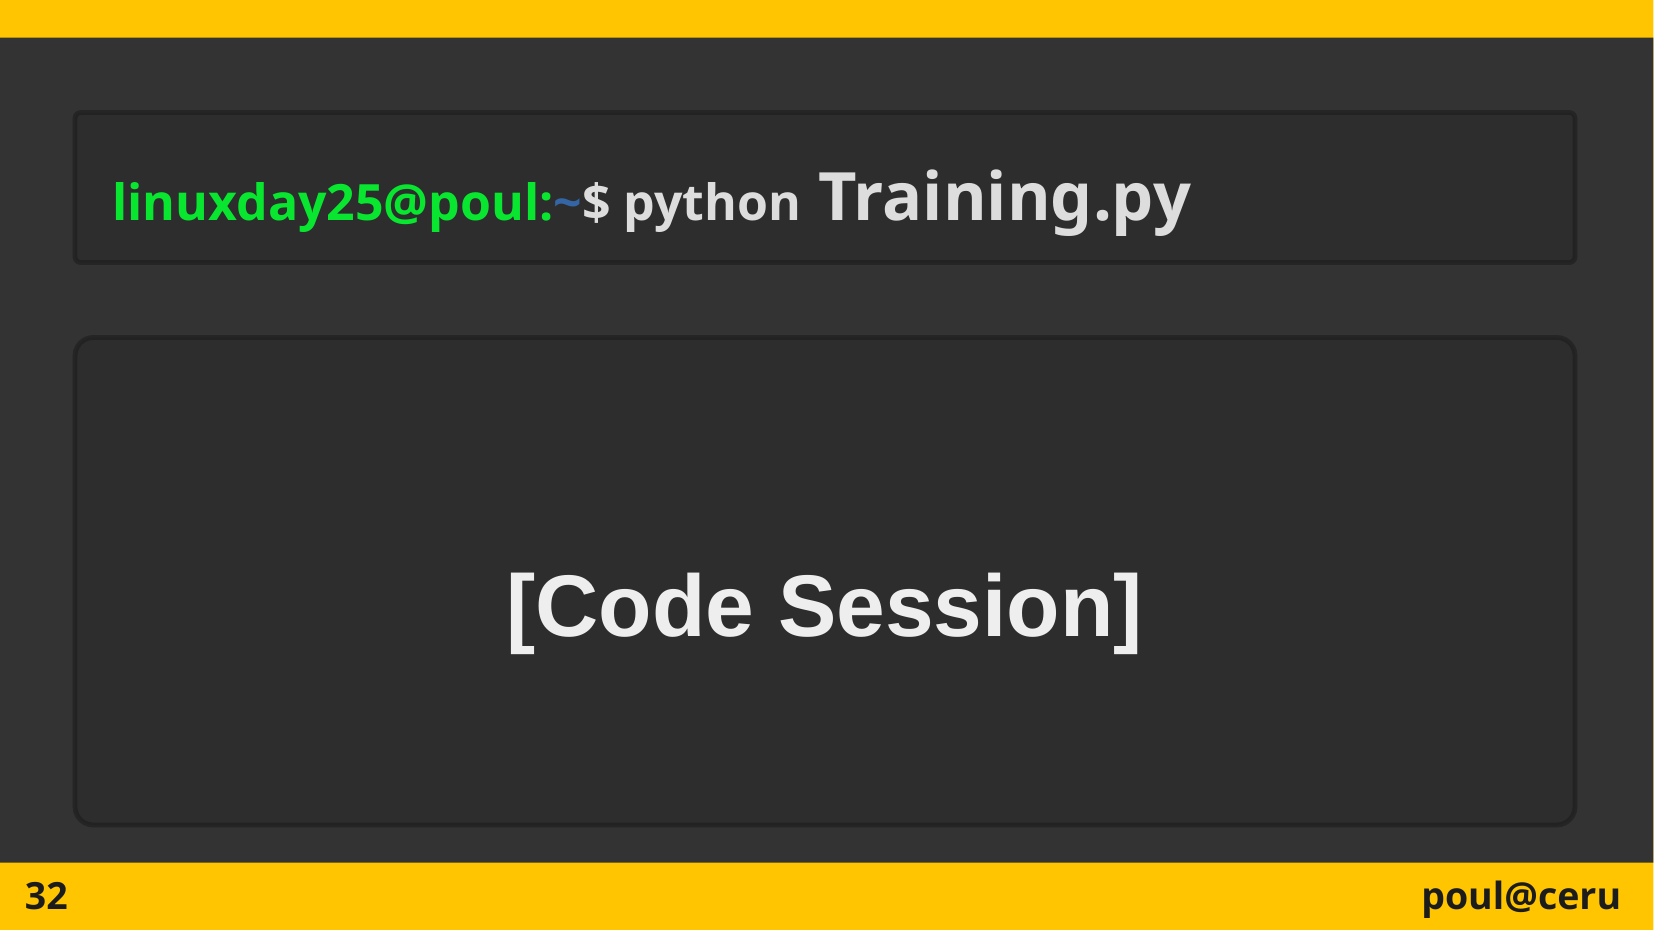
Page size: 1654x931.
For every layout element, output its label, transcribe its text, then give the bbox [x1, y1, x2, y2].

text_box [0, 37, 1654, 863]
text_box [Code Session] [75, 337, 1576, 826]
text_box <number> [10, 862, 638, 931]
title linuxday25@poul:~$ python Training.py [112, 144, 1538, 231]
text_box poul@ceru [975, 862, 1637, 931]
